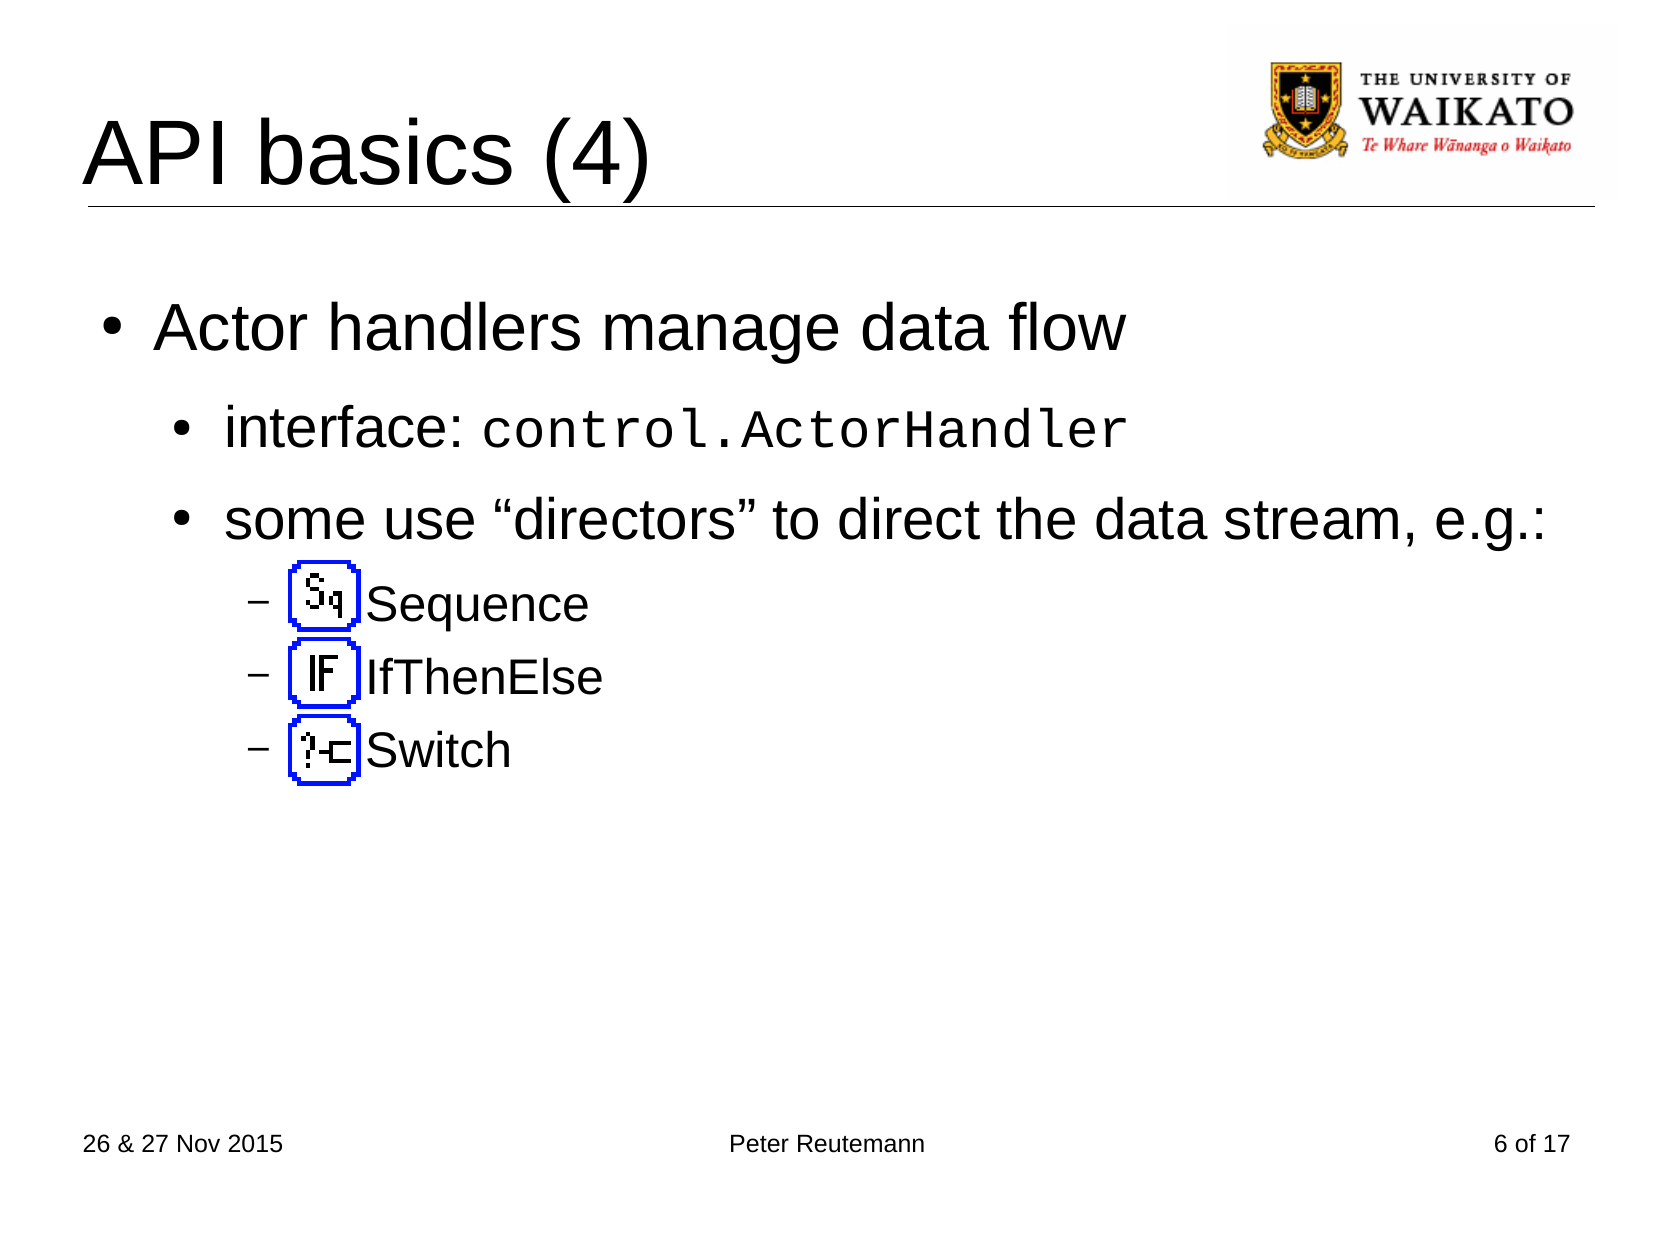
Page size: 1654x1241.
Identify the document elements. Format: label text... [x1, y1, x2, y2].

picture [288, 560, 361, 632]
title API basics (4) [82, 49, 1571, 257]
picture [288, 637, 361, 709]
picture [288, 714, 361, 786]
list Actor handlers manage data flow interface: control.ActorHandler some use “directors” to direct the data stream, e.g.: Sequence IfThenElse Switch [82, 290, 1571, 1010]
picture [1228, 24, 1619, 201]
